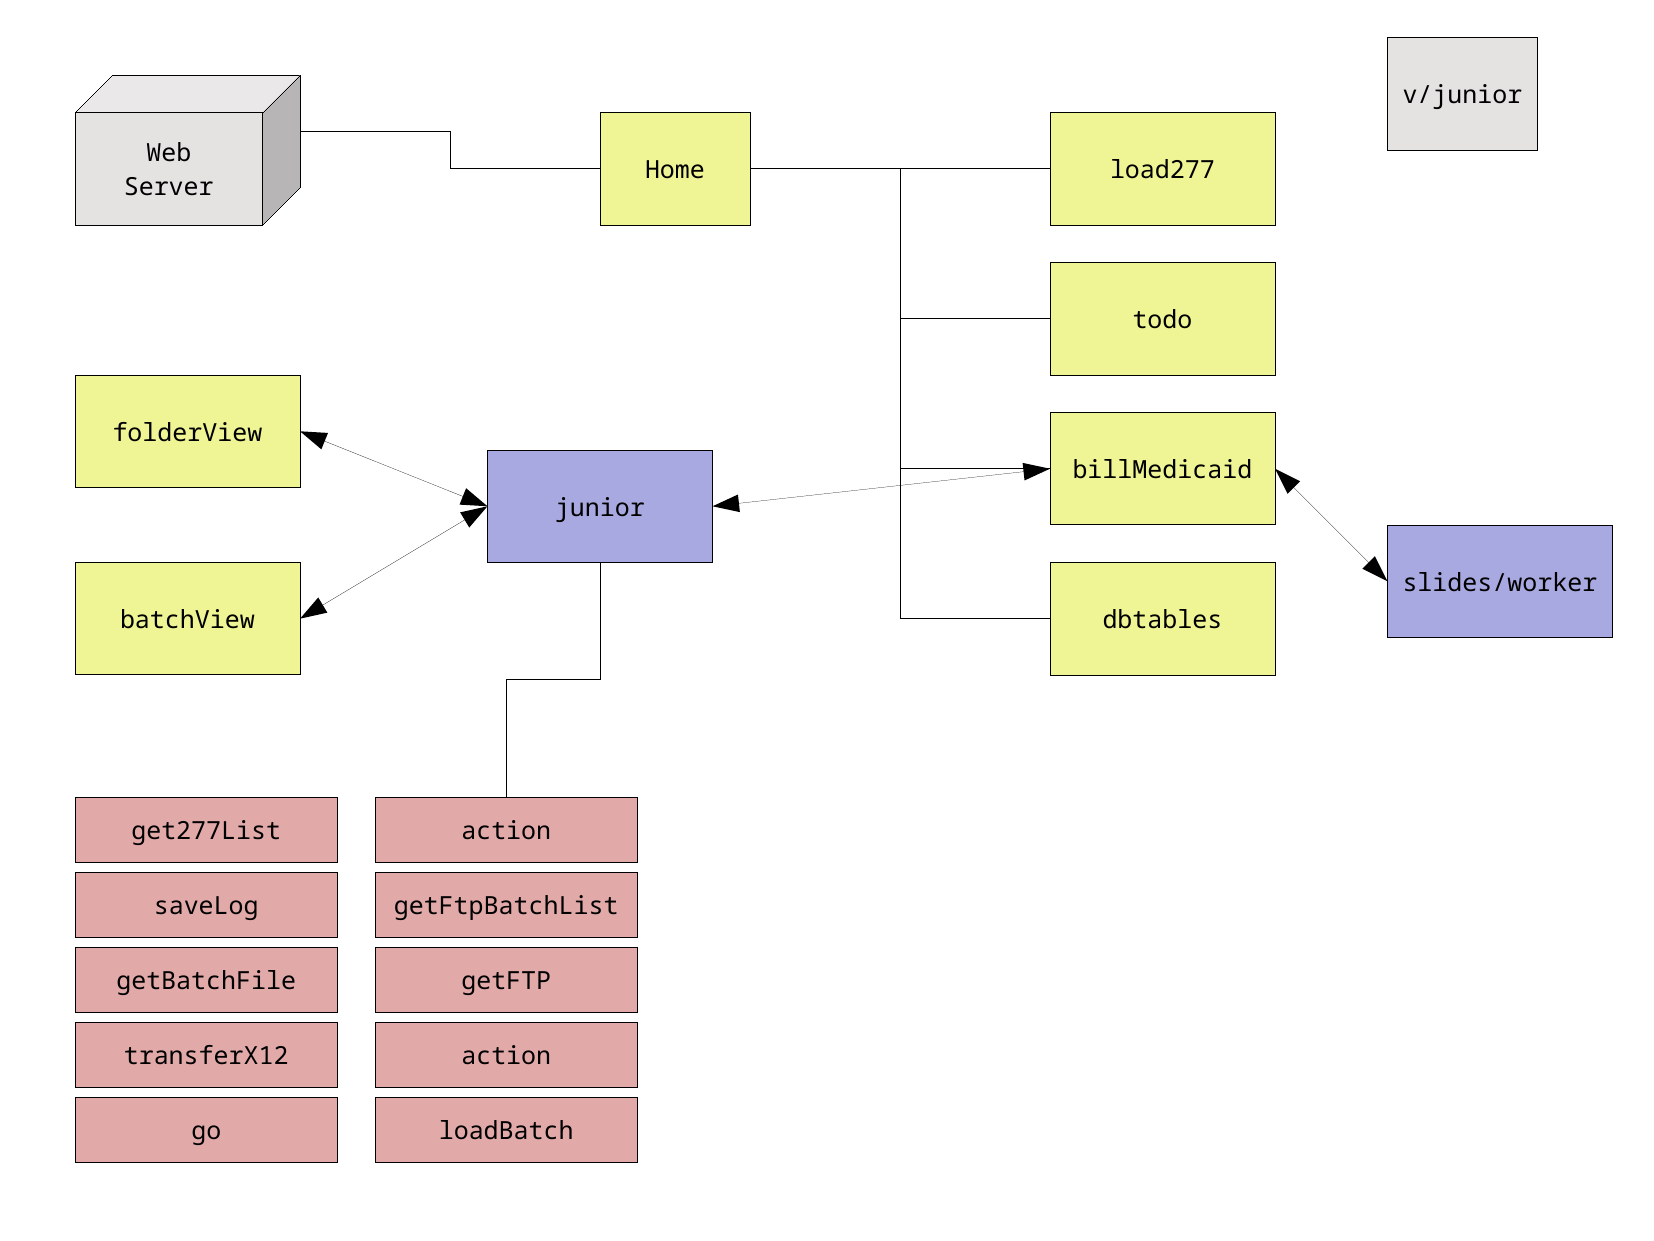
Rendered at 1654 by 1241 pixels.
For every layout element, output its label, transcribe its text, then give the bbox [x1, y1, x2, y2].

text_box junior [487, 450, 713, 563]
text_box v/junior [1387, 37, 1538, 151]
text_box getFTP [375, 947, 638, 1013]
text_box billMedicaid [1050, 412, 1276, 525]
text_box action [375, 1022, 638, 1088]
text_box getBatchFile [75, 947, 338, 1013]
text_box saveLog [75, 872, 338, 938]
text_box action [375, 797, 638, 863]
text_box Home [600, 112, 751, 226]
text_box batchView [75, 562, 301, 675]
text_box load277 [1050, 112, 1276, 226]
text_box get277List [75, 797, 338, 863]
text_box folderView [75, 375, 301, 488]
text_box go [75, 1097, 338, 1163]
text_box Web Server [75, 113, 262, 226]
text_box transferX12 [75, 1022, 338, 1088]
text_box todo [1050, 262, 1276, 376]
text_box getFtpBatchList [375, 872, 638, 938]
text_box loadBatch [375, 1097, 638, 1163]
text_box dbtables [1050, 562, 1276, 676]
text_box slides/worker [1387, 525, 1613, 638]
